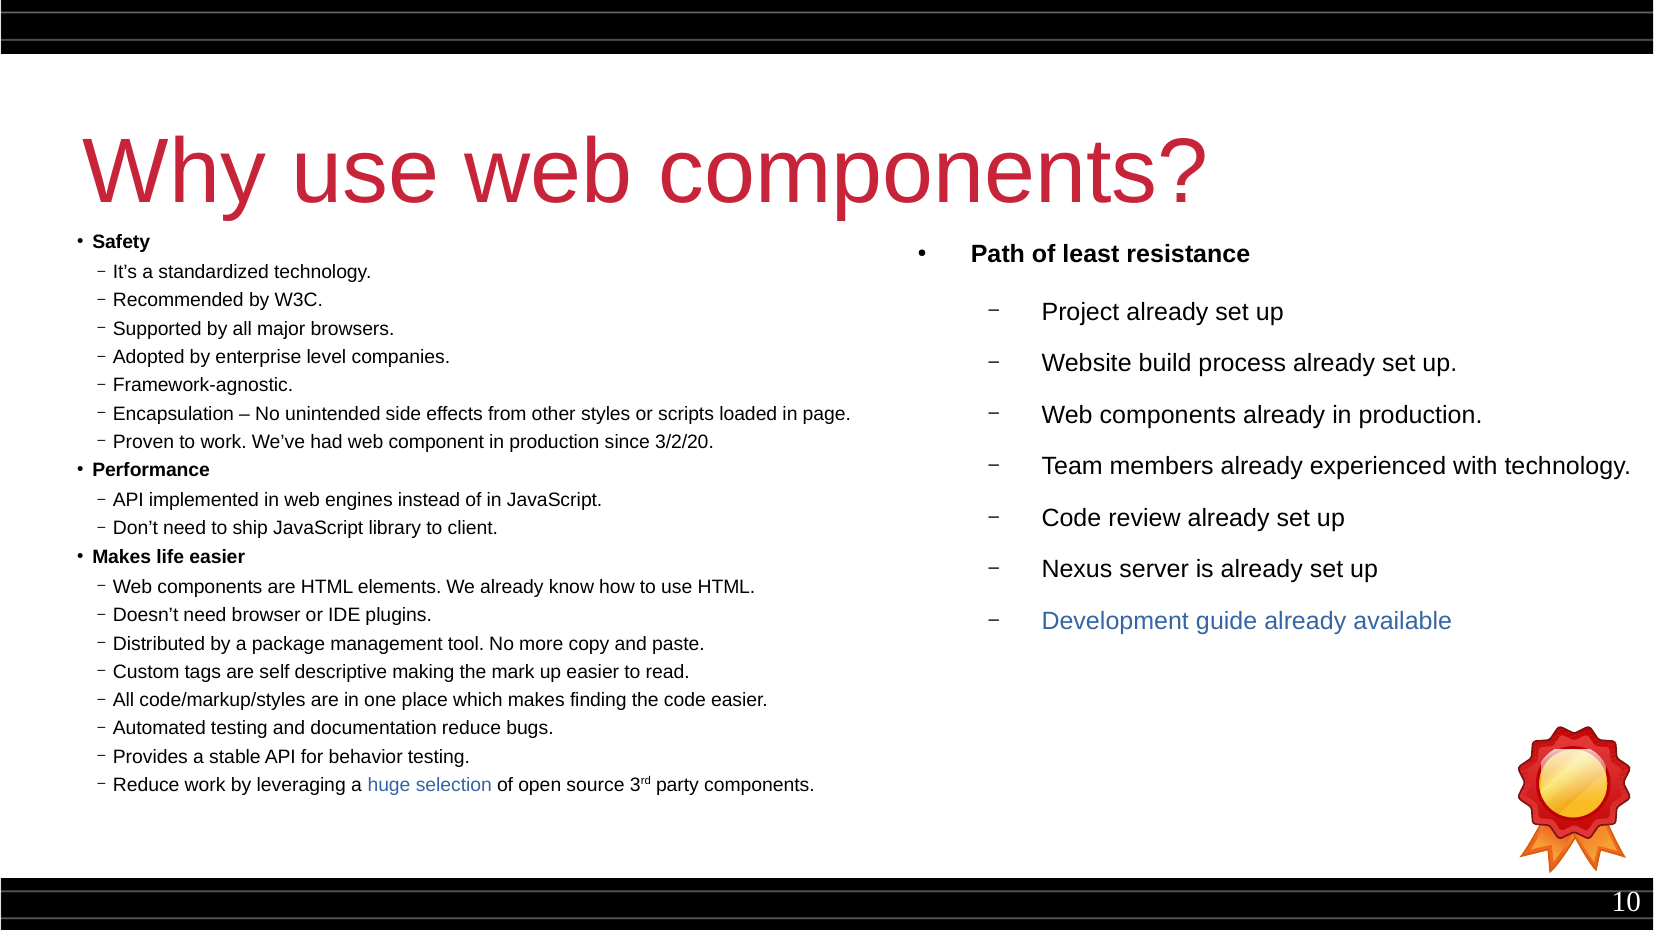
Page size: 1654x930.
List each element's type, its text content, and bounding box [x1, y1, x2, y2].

list Safety It’s a standardized technology. Recommended by W3C. Supported by all major browsers. Adopted by enterprise level companies. Framework-agnostic. Encapsulation – No unintended side effects from other styles or scripts loaded in page. Proven to work. We’ve had web component in production since 3/2/20. Performance API implemented in web engines instead of in JavaScript. Don’t need to ship JavaScript library to client. Makes life easier Web components are HTML elements. We already know how to use HTML. Doesn’t need browser or IDE plugins. Distributed by a package management tool. No more copy and paste. Custom tags are self descriptive making the mark up easier to read. All code/markup/styles are in one place which makes finding the code easier. Automated testing and documentation reduce bugs. Provides a stable API for behavior testing. Reduce work by leveraging a huge selection of open source 3rd party components. [71, 231, 916, 810]
picture [0, 0, 1654, 54]
picture [0, 720, 1654, 930]
list Path of least resistance Project already set up Website build process already set up. Web components already in production. Team members already experienced with technology. Code review already set up Nexus server is already set up Development guide already available [900, 240, 1653, 819]
title Why use web components? [82, 92, 1571, 240]
